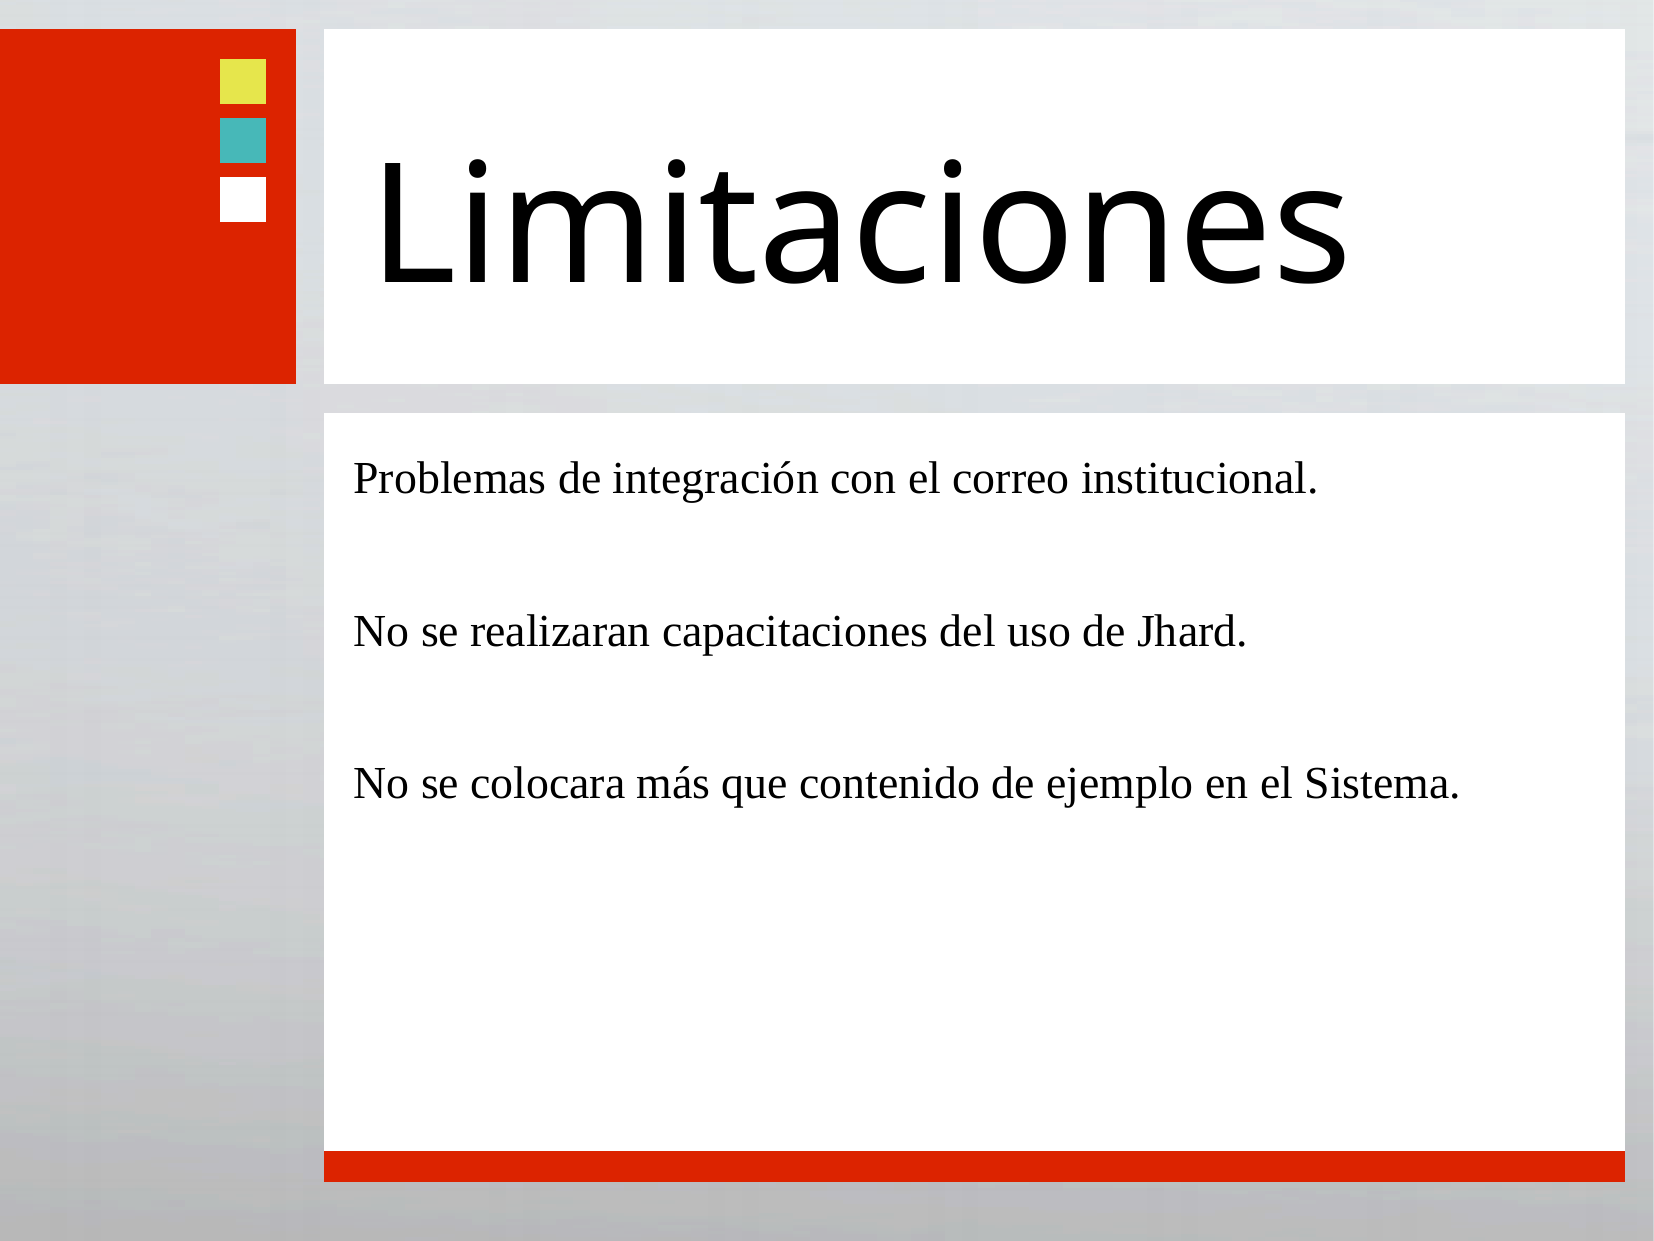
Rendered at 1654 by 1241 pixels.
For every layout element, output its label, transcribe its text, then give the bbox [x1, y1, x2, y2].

text_box Limitaciones [354, 96, 1595, 313]
text_box Problemas de integración con el correo institucional. No se realizaran capacitaciones del uso de Jhard. No se colocara más que contenido de ejemplo en el Sistema. [338, 420, 1595, 1119]
picture [0, 0, 1654, 1241]
